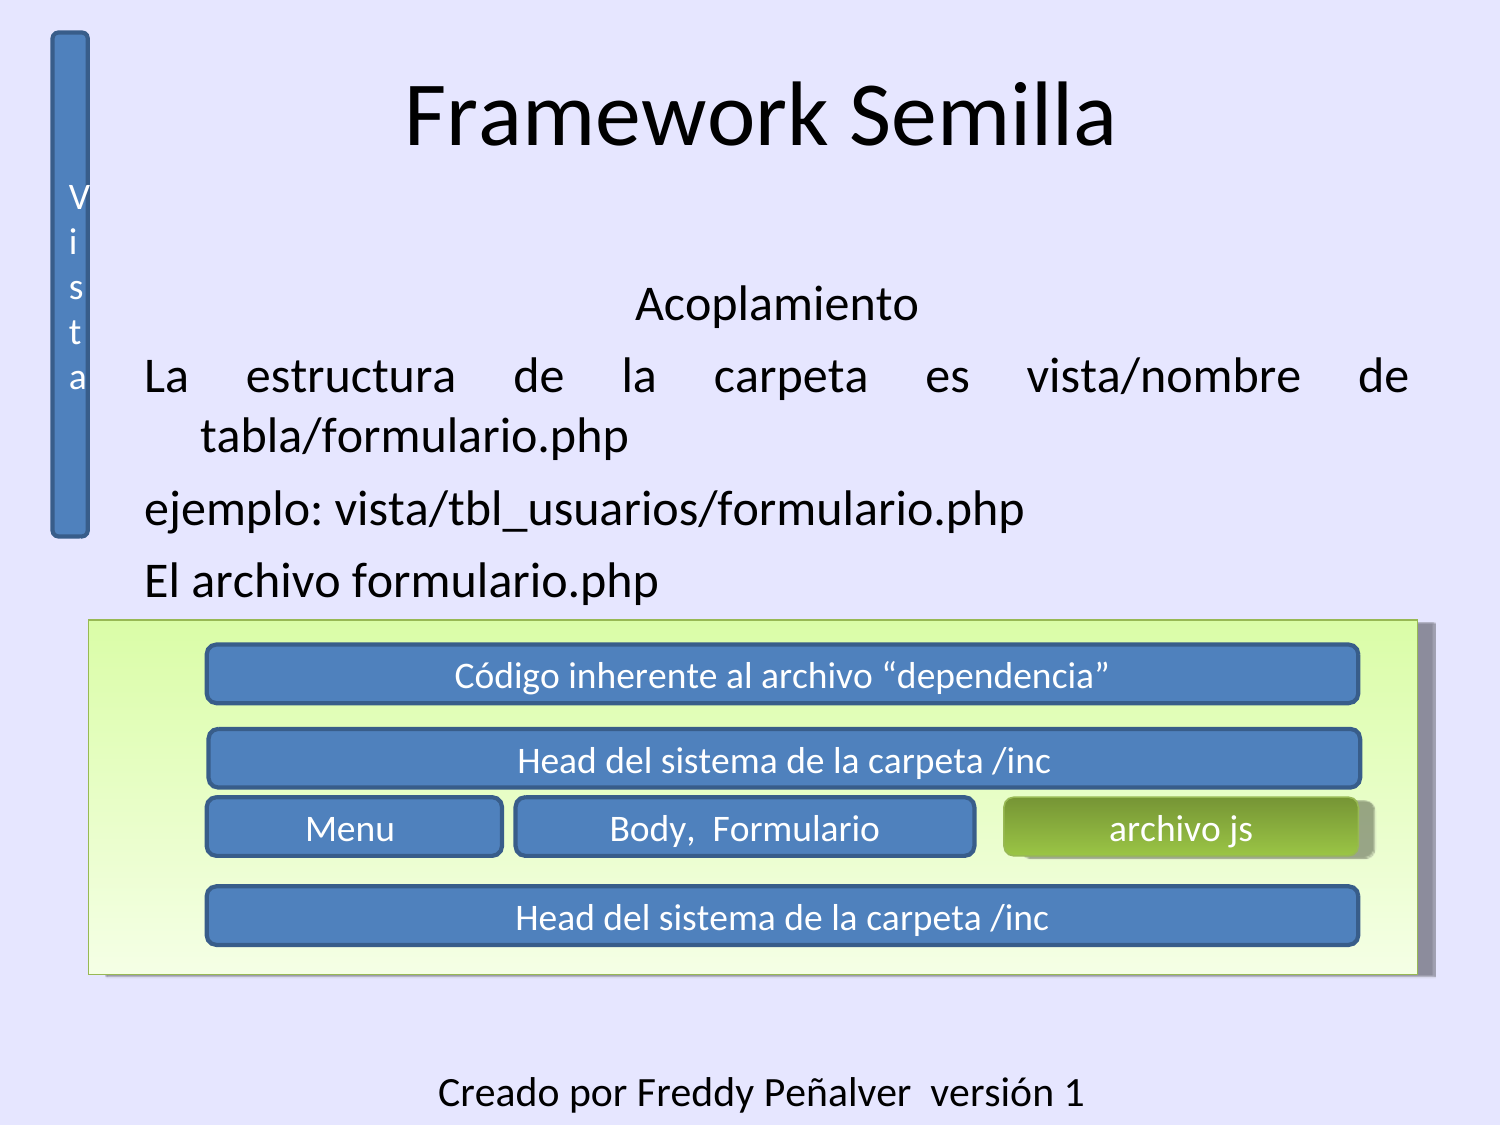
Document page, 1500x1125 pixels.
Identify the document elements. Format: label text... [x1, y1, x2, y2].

text_box Body, Formulario [515, 797, 975, 856]
text_box [88, 620, 128, 975]
text_box Framework Semilla [58, 35, 1465, 183]
text_box archivo js [1003, 797, 1359, 856]
text_box Head del sistema de la carpeta /inc [208, 728, 1361, 788]
text_box Menu [206, 797, 503, 856]
text_box Código inherente al archivo “dependencia” [206, 644, 1359, 704]
text_box Creado por Freddy Peñalver versión 1 [58, 1054, 1465, 1125]
text_box Vista [52, 32, 88, 537]
text_box Head del sistema de la carpeta /inc [206, 886, 1359, 945]
text_box Acoplamiento La estructura de la carpeta es vista/nombre de tabla/formulario.php ejemplo: vista/tbl_usuarios/formulario.php El archivo formulario.php [128, 262, 1426, 1005]
